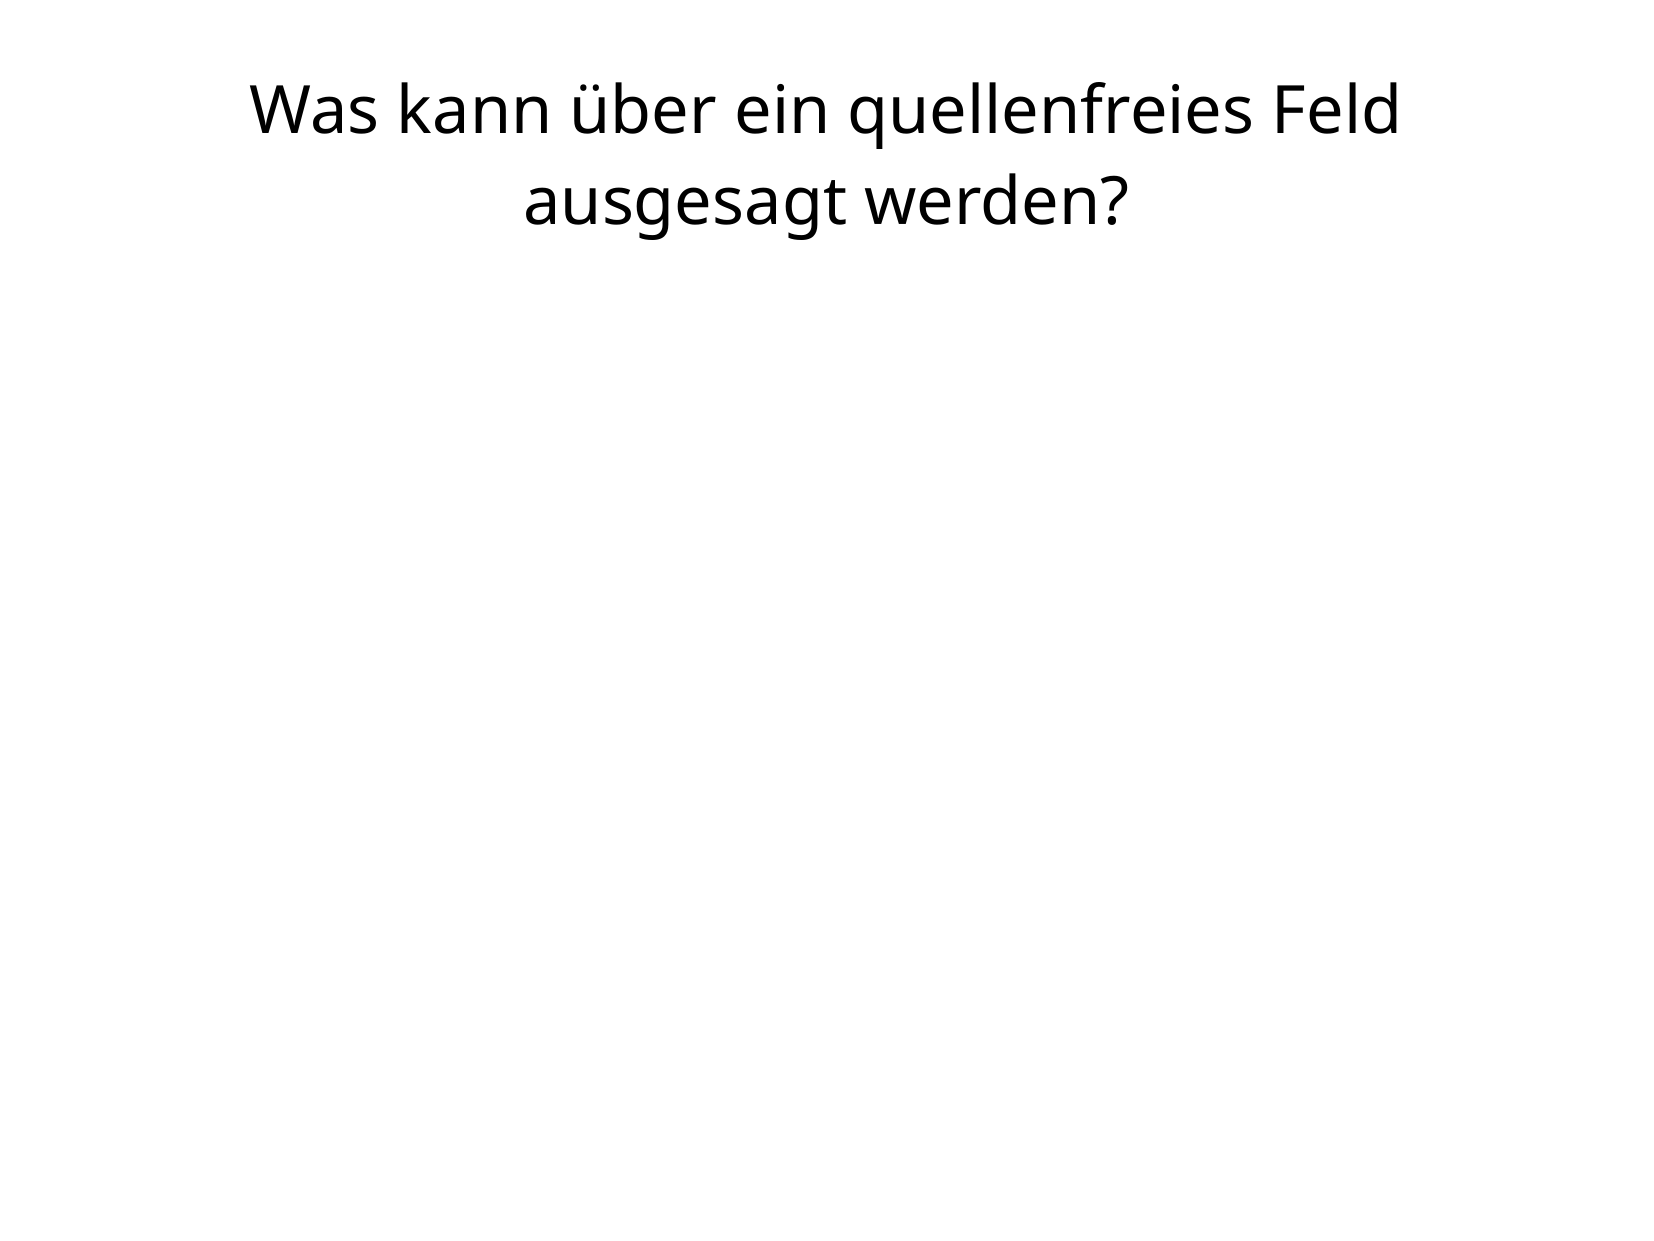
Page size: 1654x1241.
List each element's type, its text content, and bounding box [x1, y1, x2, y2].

title Was kann über ein quellenfreies Feld ausgesagt werden? [82, 49, 1571, 257]
